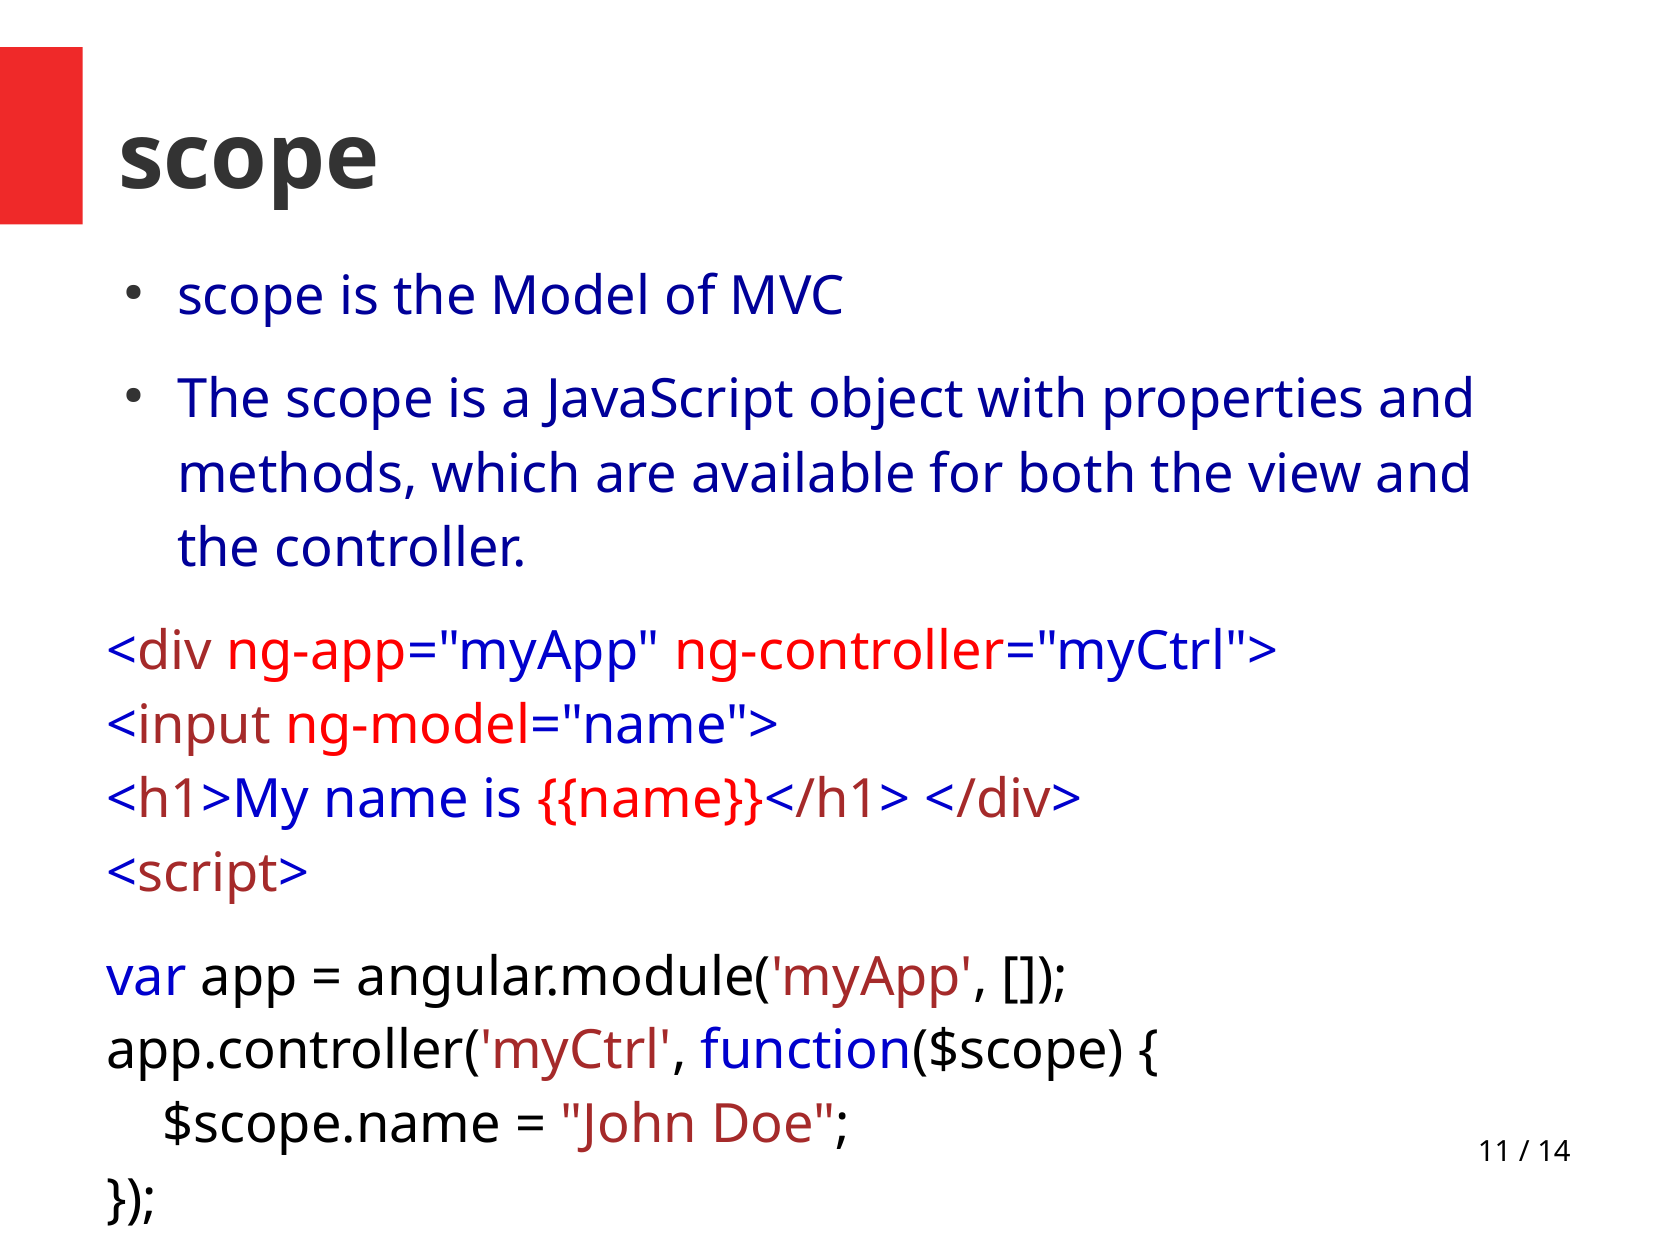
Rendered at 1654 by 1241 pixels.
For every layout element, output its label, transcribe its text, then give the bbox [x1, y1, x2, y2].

list scope is the Model of MVC The scope is a JavaScript object with properties and methods, which are available for both the view and the controller. <div ng-app="myApp" ng-controller="myCtrl"> <input ng-model="name"> <h1>My name is {{name}}</h1> </div> <script> var app = angular.module('myApp', []); app.controller('myCtrl', function($scope) { $scope.name = "John Doe"; }); </script> [106, 256, 1524, 976]
title scope [118, 49, 1571, 257]
